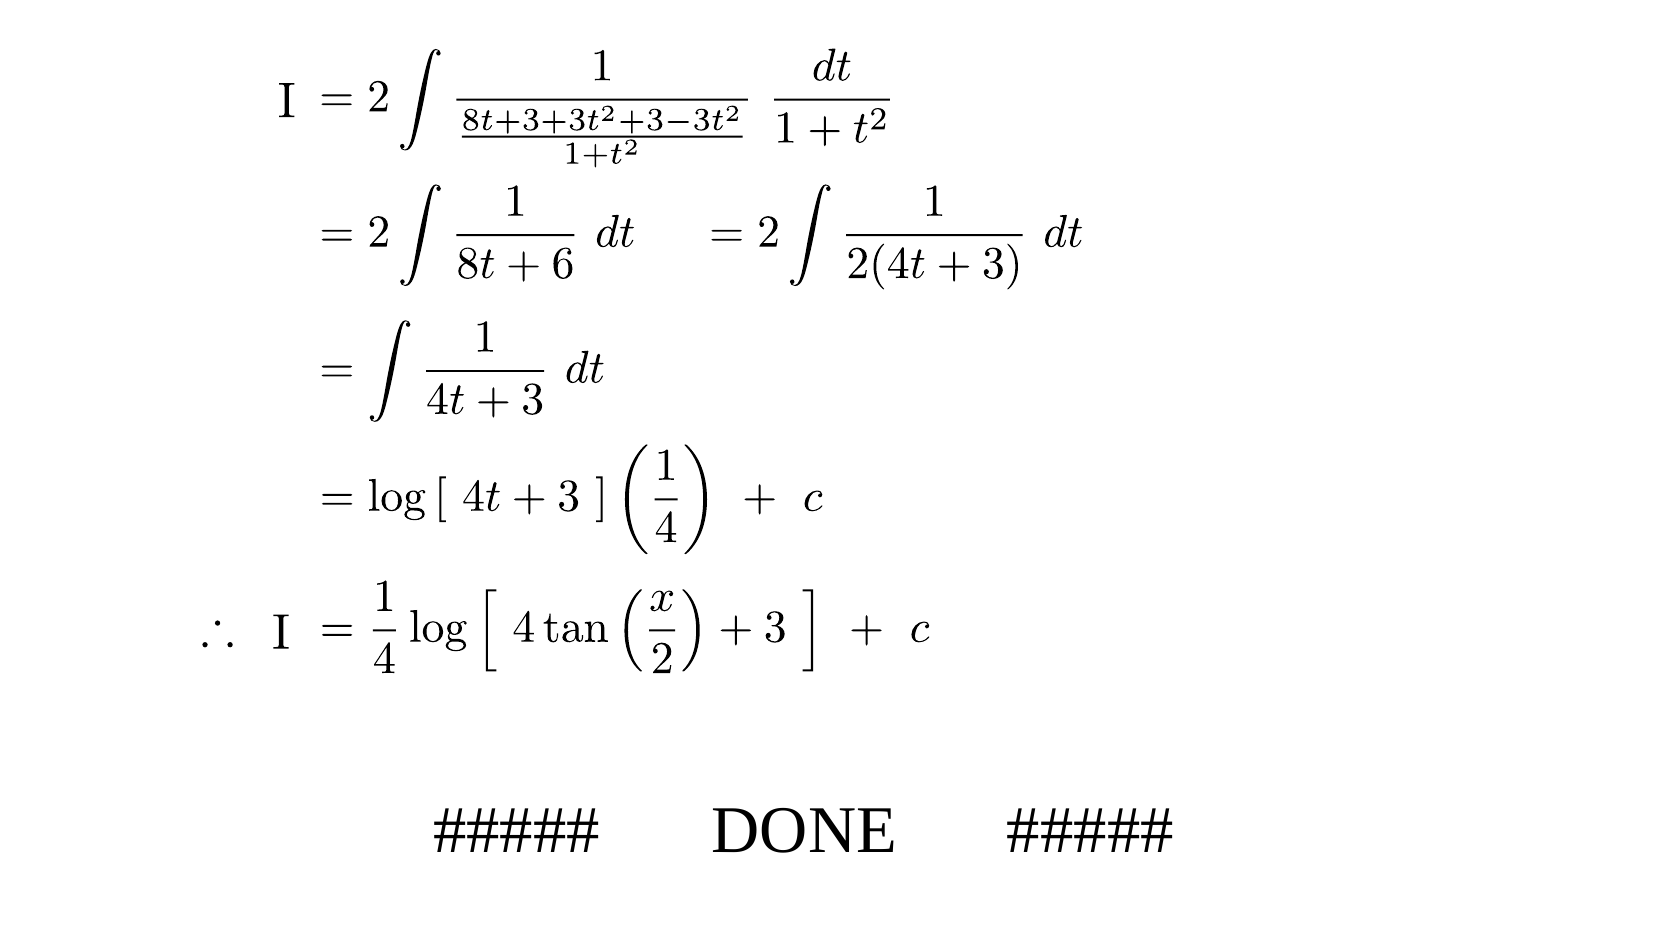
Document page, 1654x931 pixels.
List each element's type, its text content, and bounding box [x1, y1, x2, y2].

text_box [321, 184, 635, 286]
text_box [202, 620, 233, 648]
text_box [321, 48, 890, 168]
text_box [321, 320, 604, 422]
text_box [321, 580, 930, 674]
text_box [711, 184, 1083, 290]
text_box [279, 83, 295, 118]
text_box [321, 444, 823, 555]
text_box [273, 614, 289, 649]
title ##### DONE ##### [47, 36, 1607, 898]
